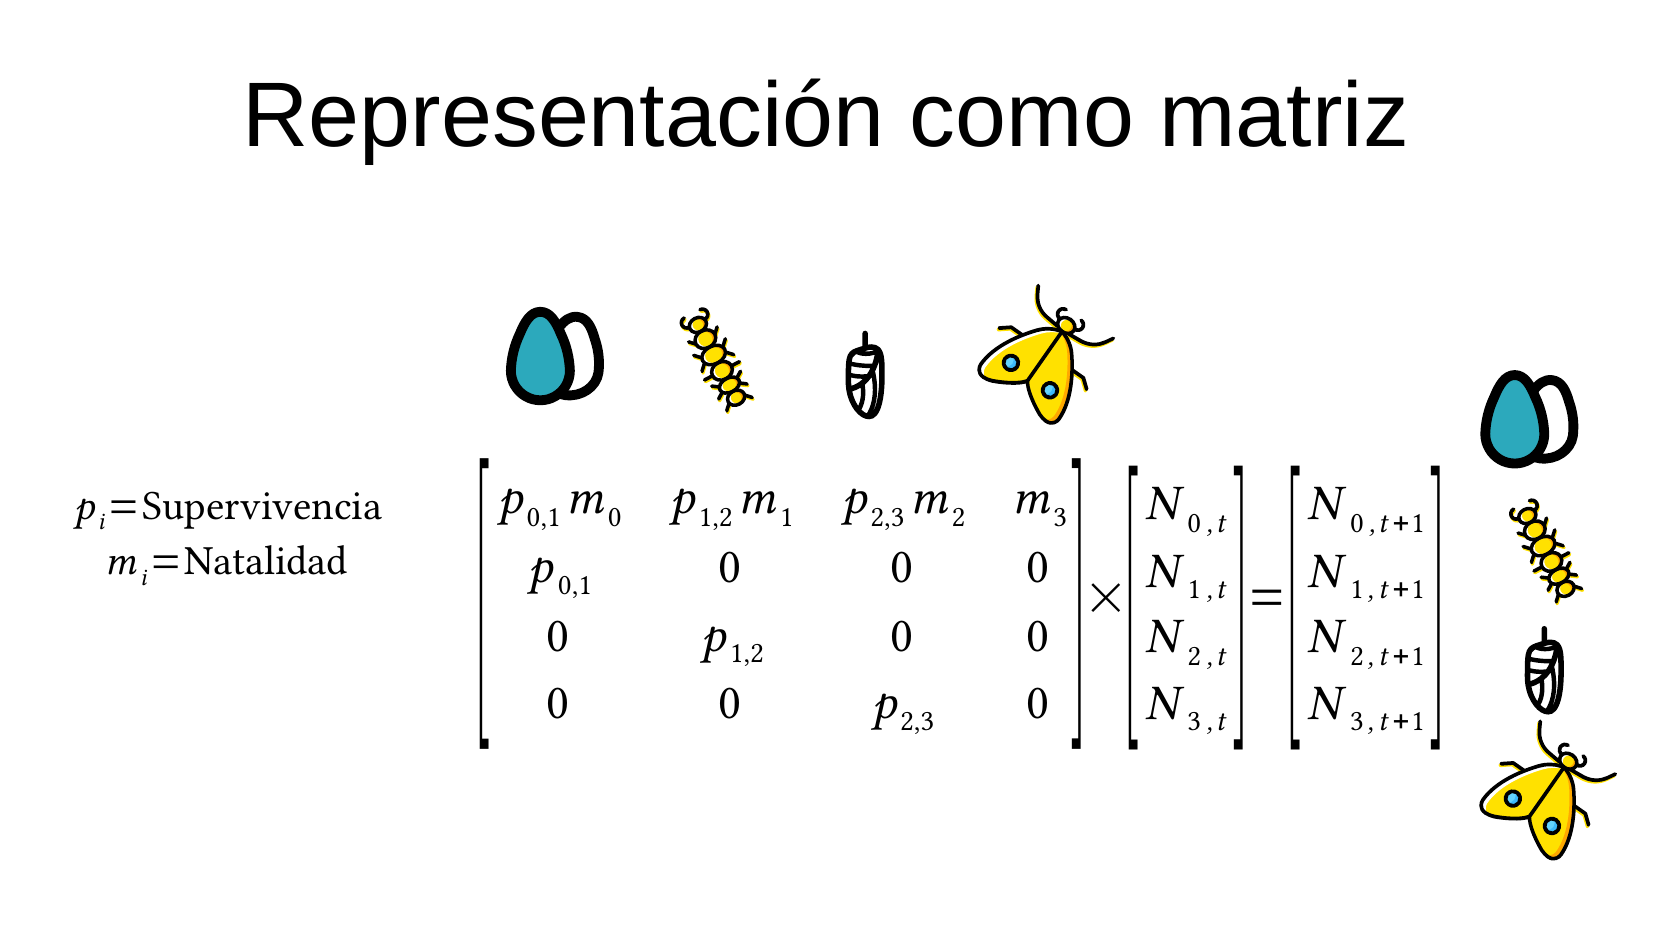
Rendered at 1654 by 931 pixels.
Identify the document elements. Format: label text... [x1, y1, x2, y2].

chart [470, 455, 1450, 753]
picture [1470, 625, 1624, 868]
picture [968, 278, 1122, 433]
title Representación como matriz [82, 37, 1571, 193]
chart [64, 482, 390, 591]
picture [496, 296, 615, 416]
picture [1470, 360, 1619, 624]
picture [820, 330, 910, 420]
picture [643, 287, 789, 433]
